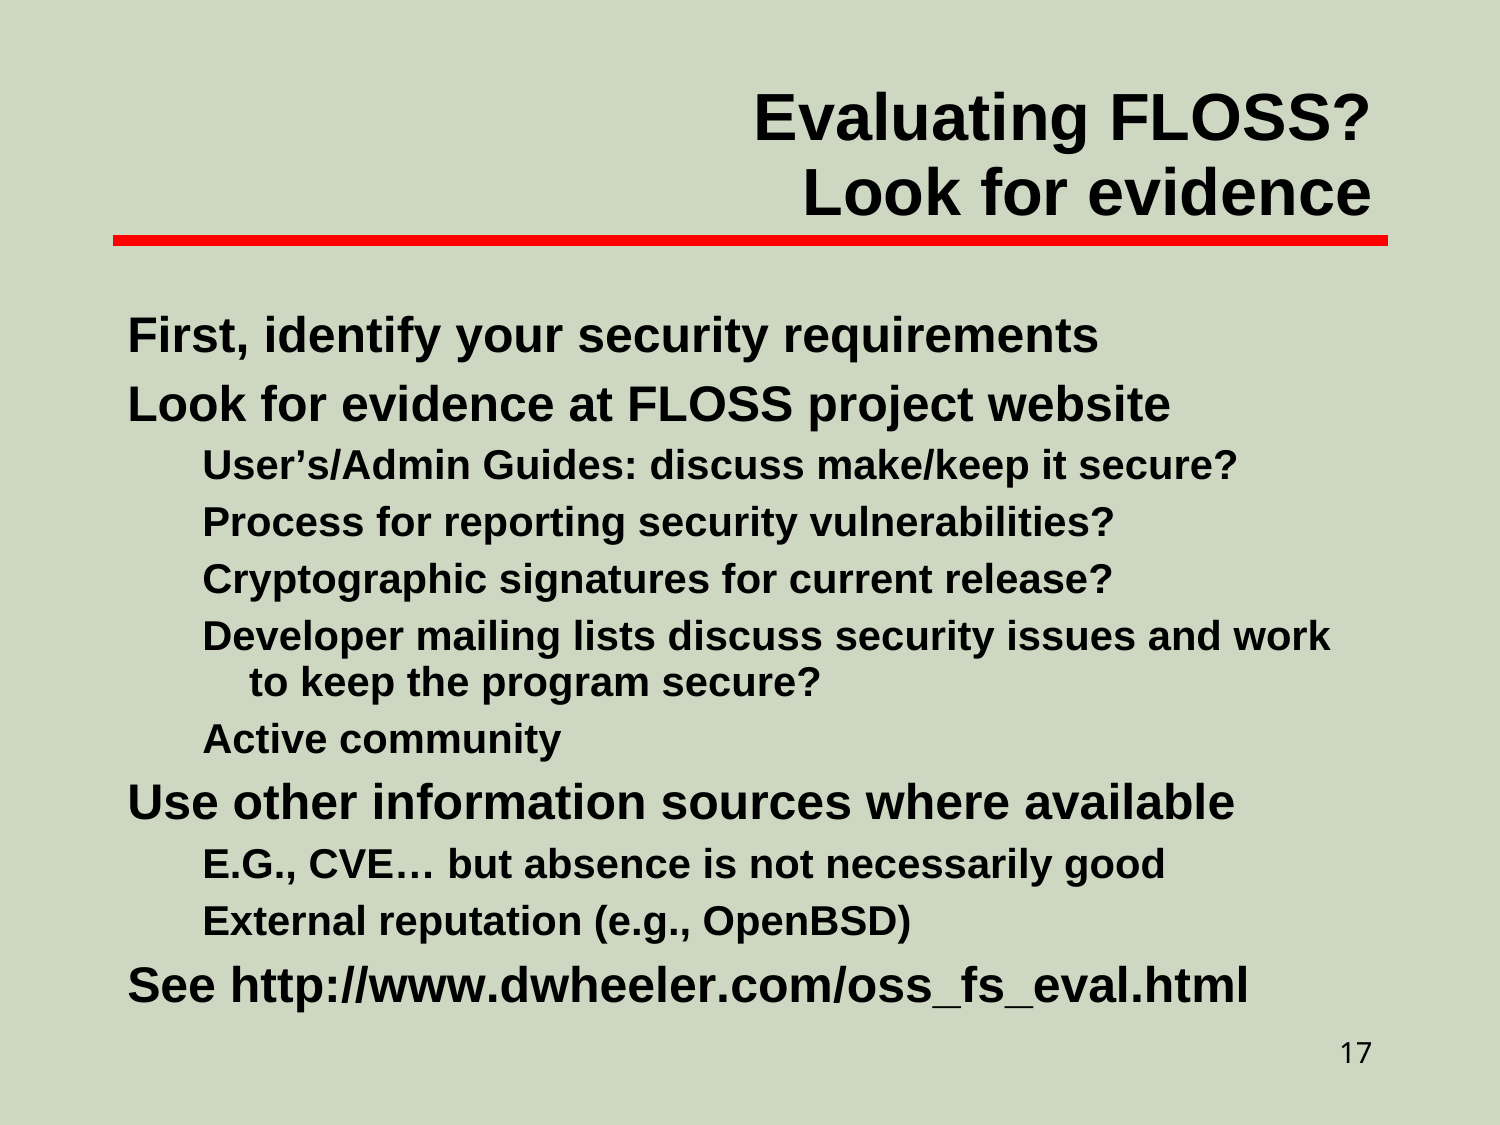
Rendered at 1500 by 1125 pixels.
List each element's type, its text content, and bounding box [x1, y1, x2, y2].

list First, identify your security requirements Look for evidence at FLOSS project website User’s/Admin Guides: discuss make/keep it secure? Process for reporting security vulnerabilities? Cryptographic signatures for current release? Developer mailing lists discuss security issues and work to keep the program secure? Active community Use other information sources where available E.G., CVE… but absence is not necessarily good External reputation (e.g., OpenBSD) See http://www.dwheeler.com/oss_fs_eval.html [112, 299, 1388, 1021]
title Evaluating FLOSS? Look for evidence [337, 72, 1388, 238]
